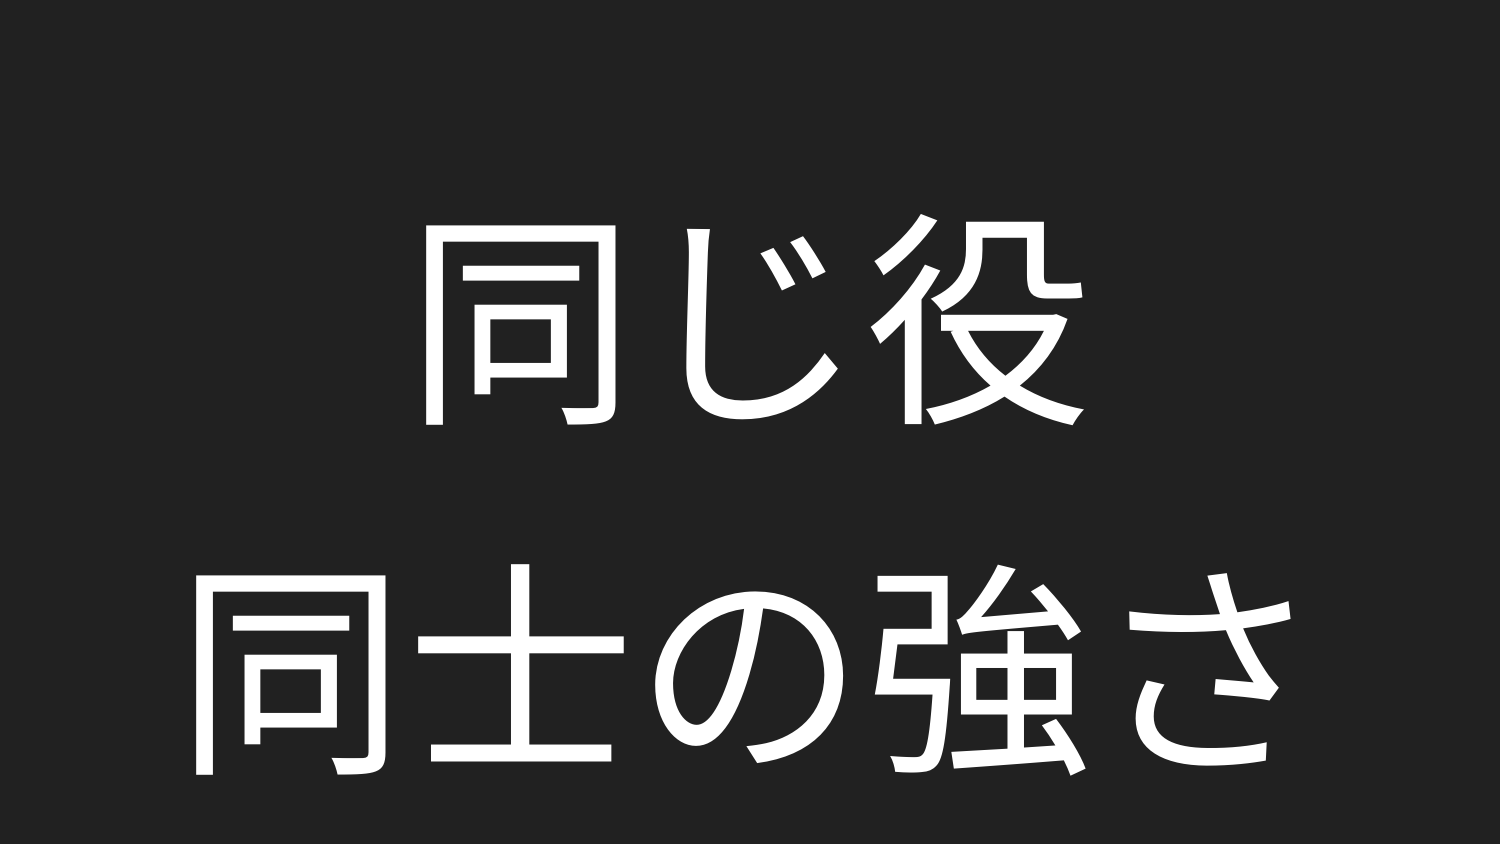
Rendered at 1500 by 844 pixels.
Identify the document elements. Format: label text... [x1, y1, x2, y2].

list 同じ役 同士の強さ [51, 189, 1449, 750]
